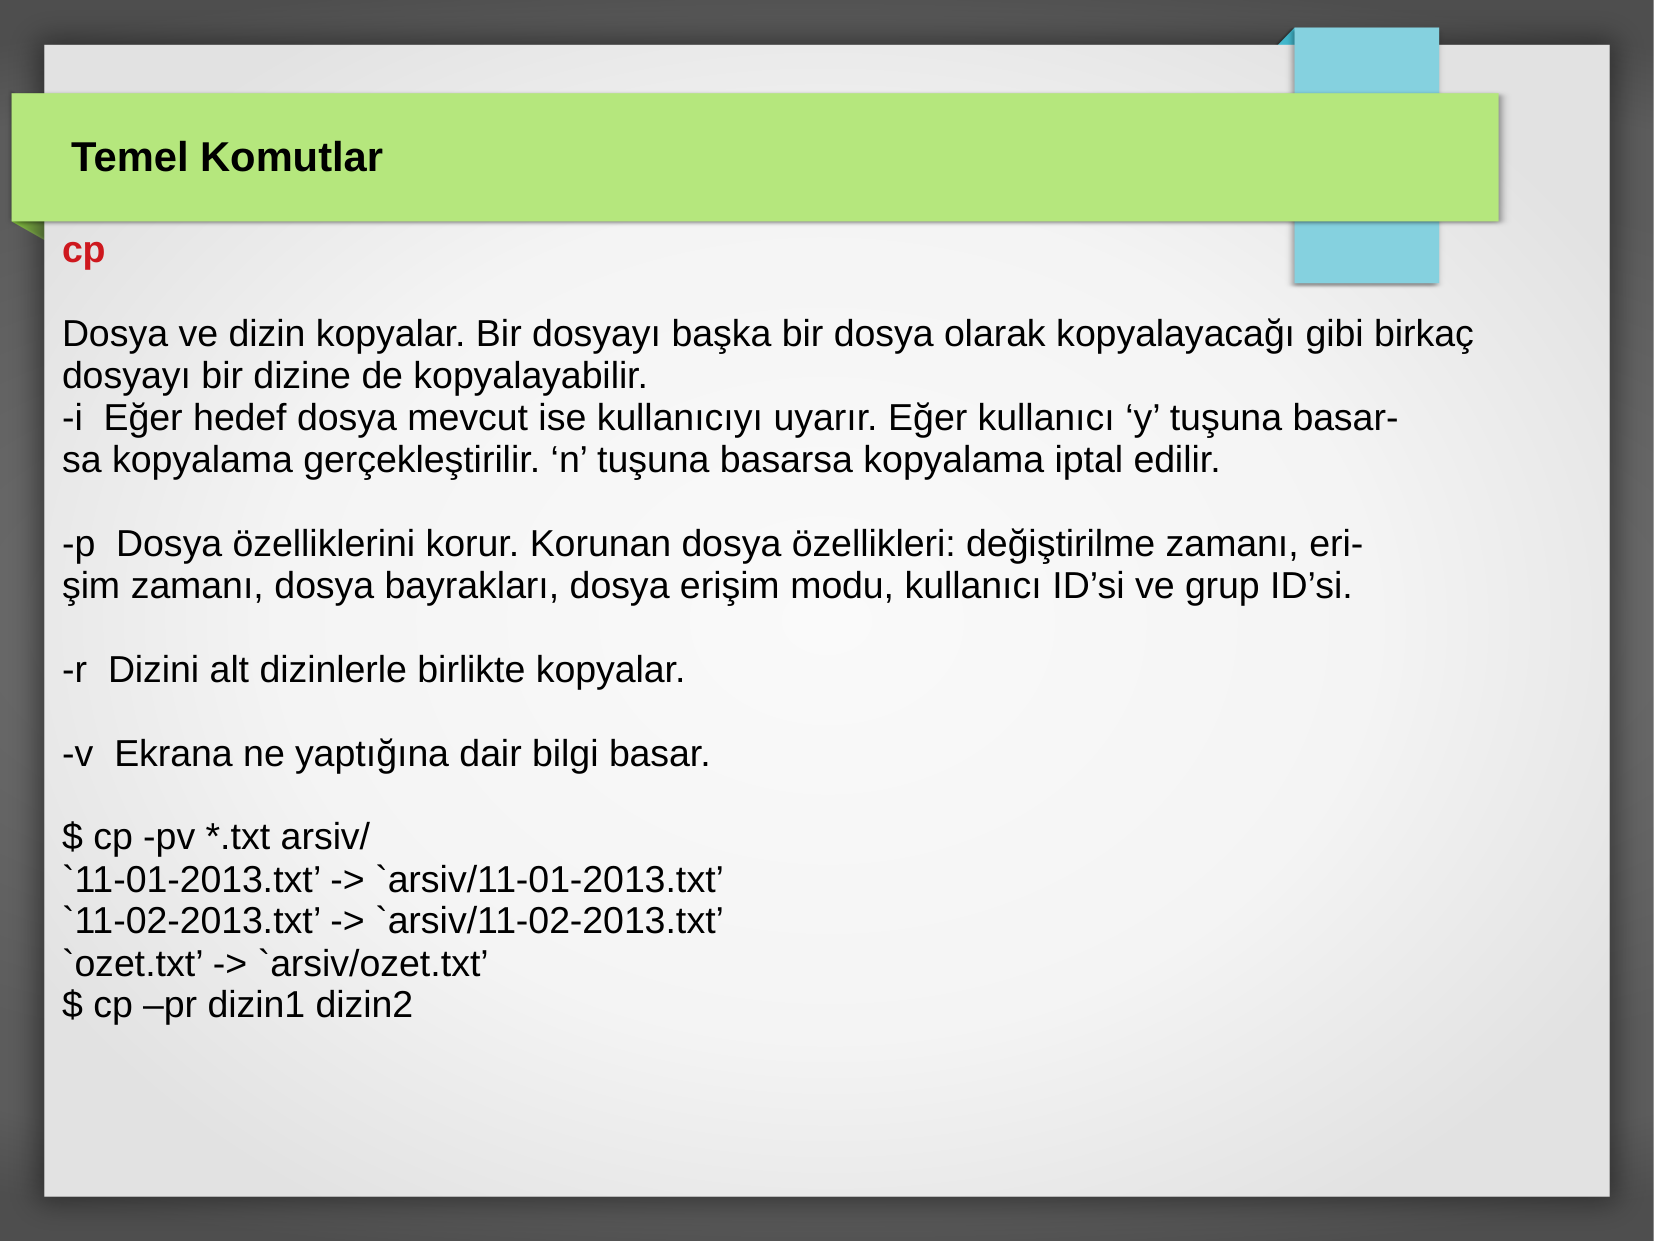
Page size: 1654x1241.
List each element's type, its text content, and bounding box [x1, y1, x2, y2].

picture [0, 0, 1654, 1241]
text_box cp Dosya ve dizin kopyalar. Bir dosyayı başka bir dosya olarak kopyalayacağı gibi birkaç dosyayı bir dizine de kopyalayabilir. -i Eğer hedef dosya mevcut ise kullanıcıyı uyarır. Eğer kullanıcı ‘y’ tuşuna basar- sa kopyalama gerçekleştirilir. ‘n’ tuşuna basarsa kopyalama iptal edilir. -p Dosya özelliklerini korur. Korunan dosya özellikleri: değiştirilme zamanı, eri- şim zamanı, dosya bayrakları, dosya erişim modu, kullanıcı ID’si ve grup ID’si. -r Dizini alt dizinlerle birlikte kopyalar. -v Ekrana ne yaptığına dair bilgi basar. $ cp -pv *.txt arsiv/ `11-01-2013.txt’ -> `arsiv/11-01-2013.txt’ `11-02-2013.txt’ -> `arsiv/11-02-2013.txt’ `ozet.txt’ -> `arsiv/ozet.txt’ $ cp –pr dizin1 dizin2 [47, 220, 1490, 1034]
text_box Temel Komutlar [56, 126, 426, 207]
